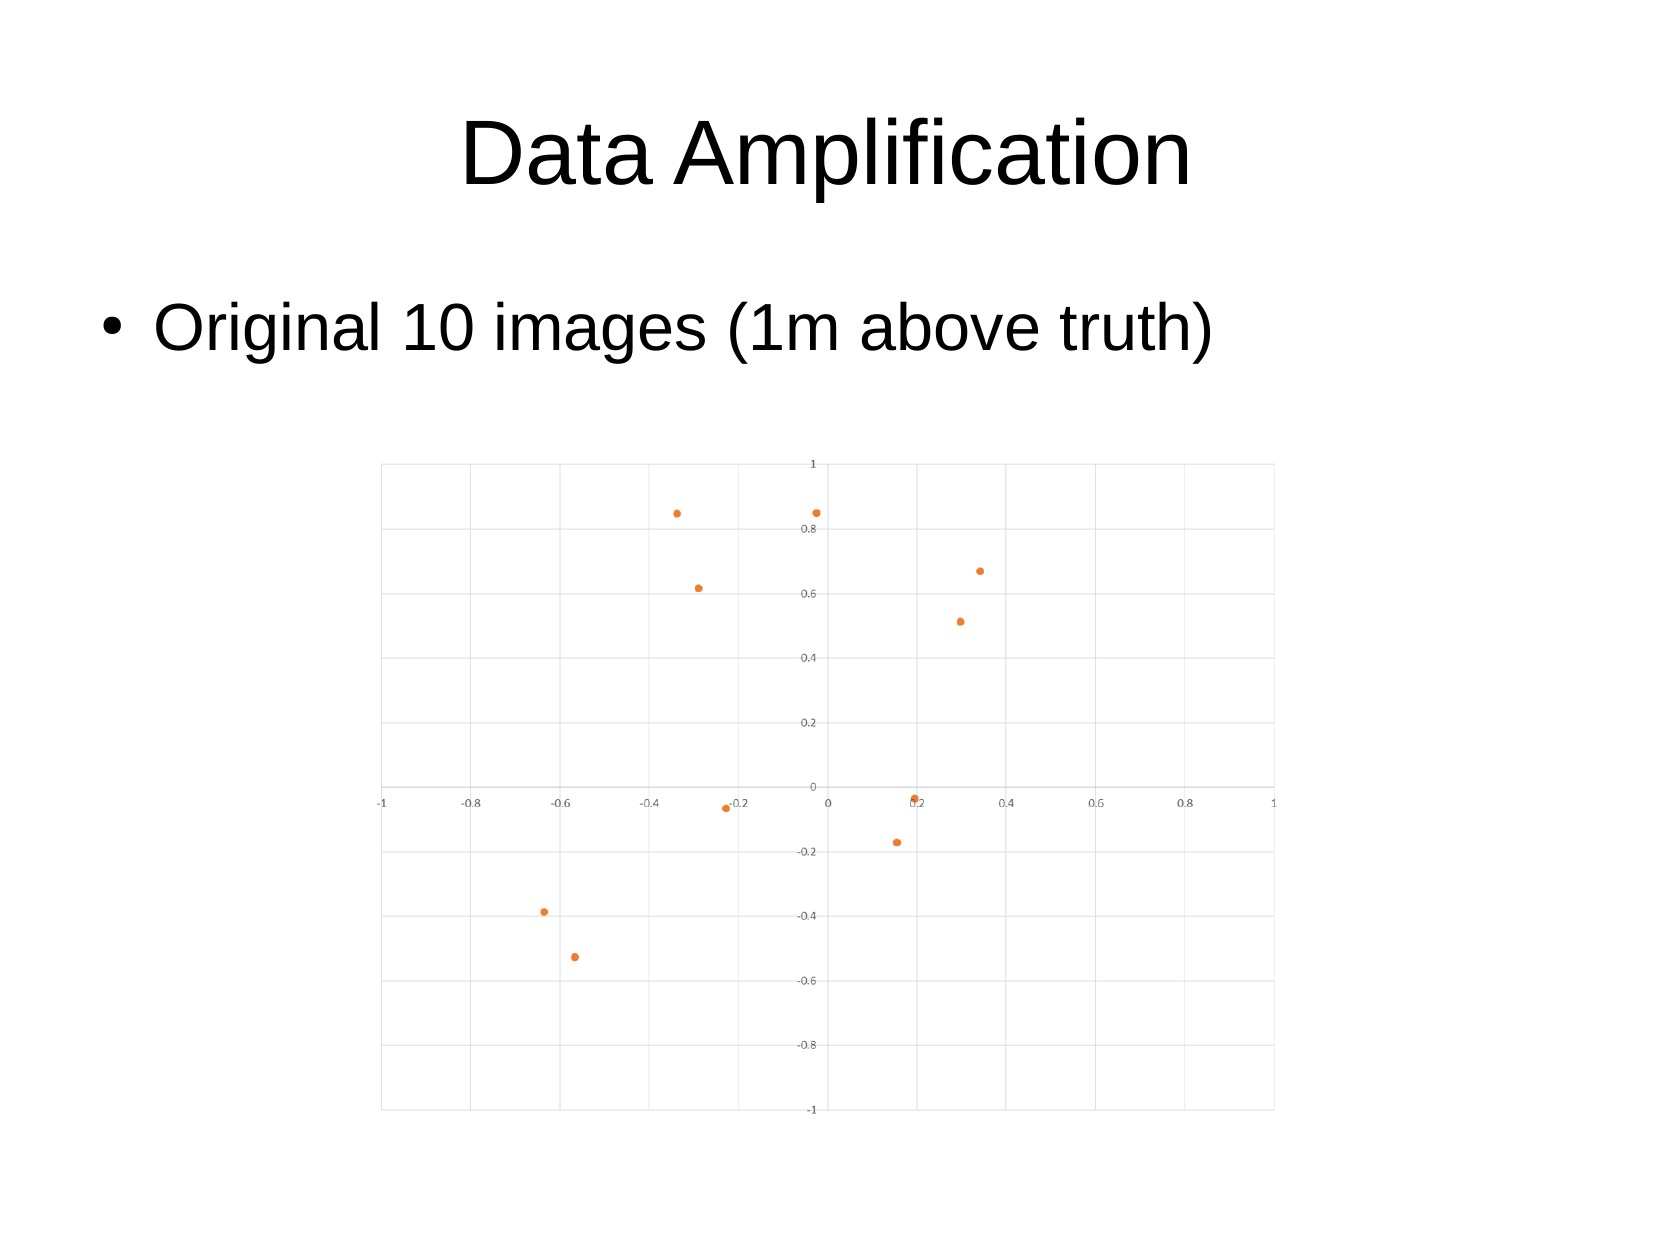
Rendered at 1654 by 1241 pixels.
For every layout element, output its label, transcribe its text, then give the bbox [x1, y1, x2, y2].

picture [361, 449, 1292, 1126]
title Data Amplification [82, 49, 1571, 257]
list Original 10 images (1m above truth) [82, 290, 1571, 1010]
